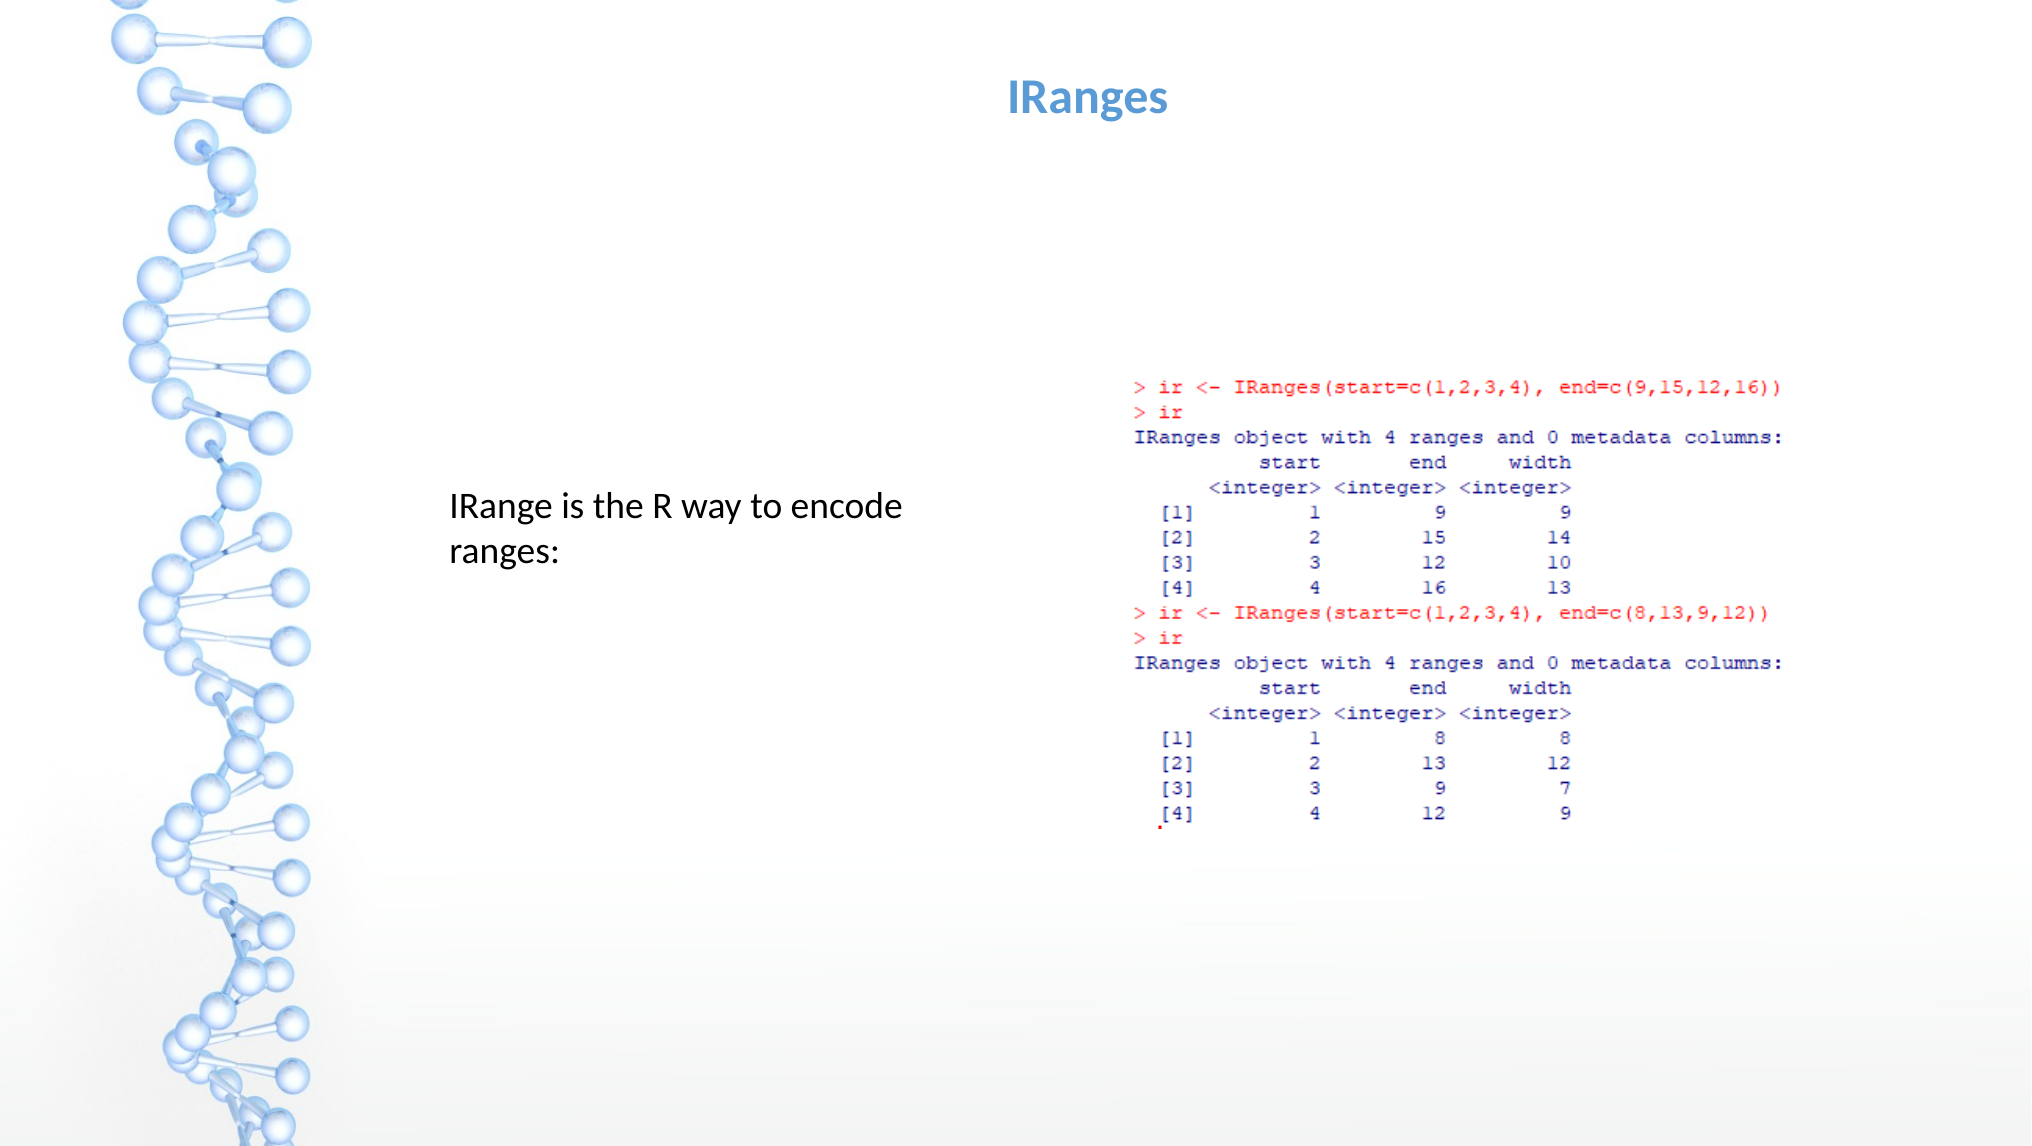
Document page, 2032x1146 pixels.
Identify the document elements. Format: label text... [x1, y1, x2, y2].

text_box IRange is the R way to encode ranges: [434, 474, 981, 581]
text_box IRanges [992, 55, 1198, 132]
picture [1129, 373, 1794, 829]
